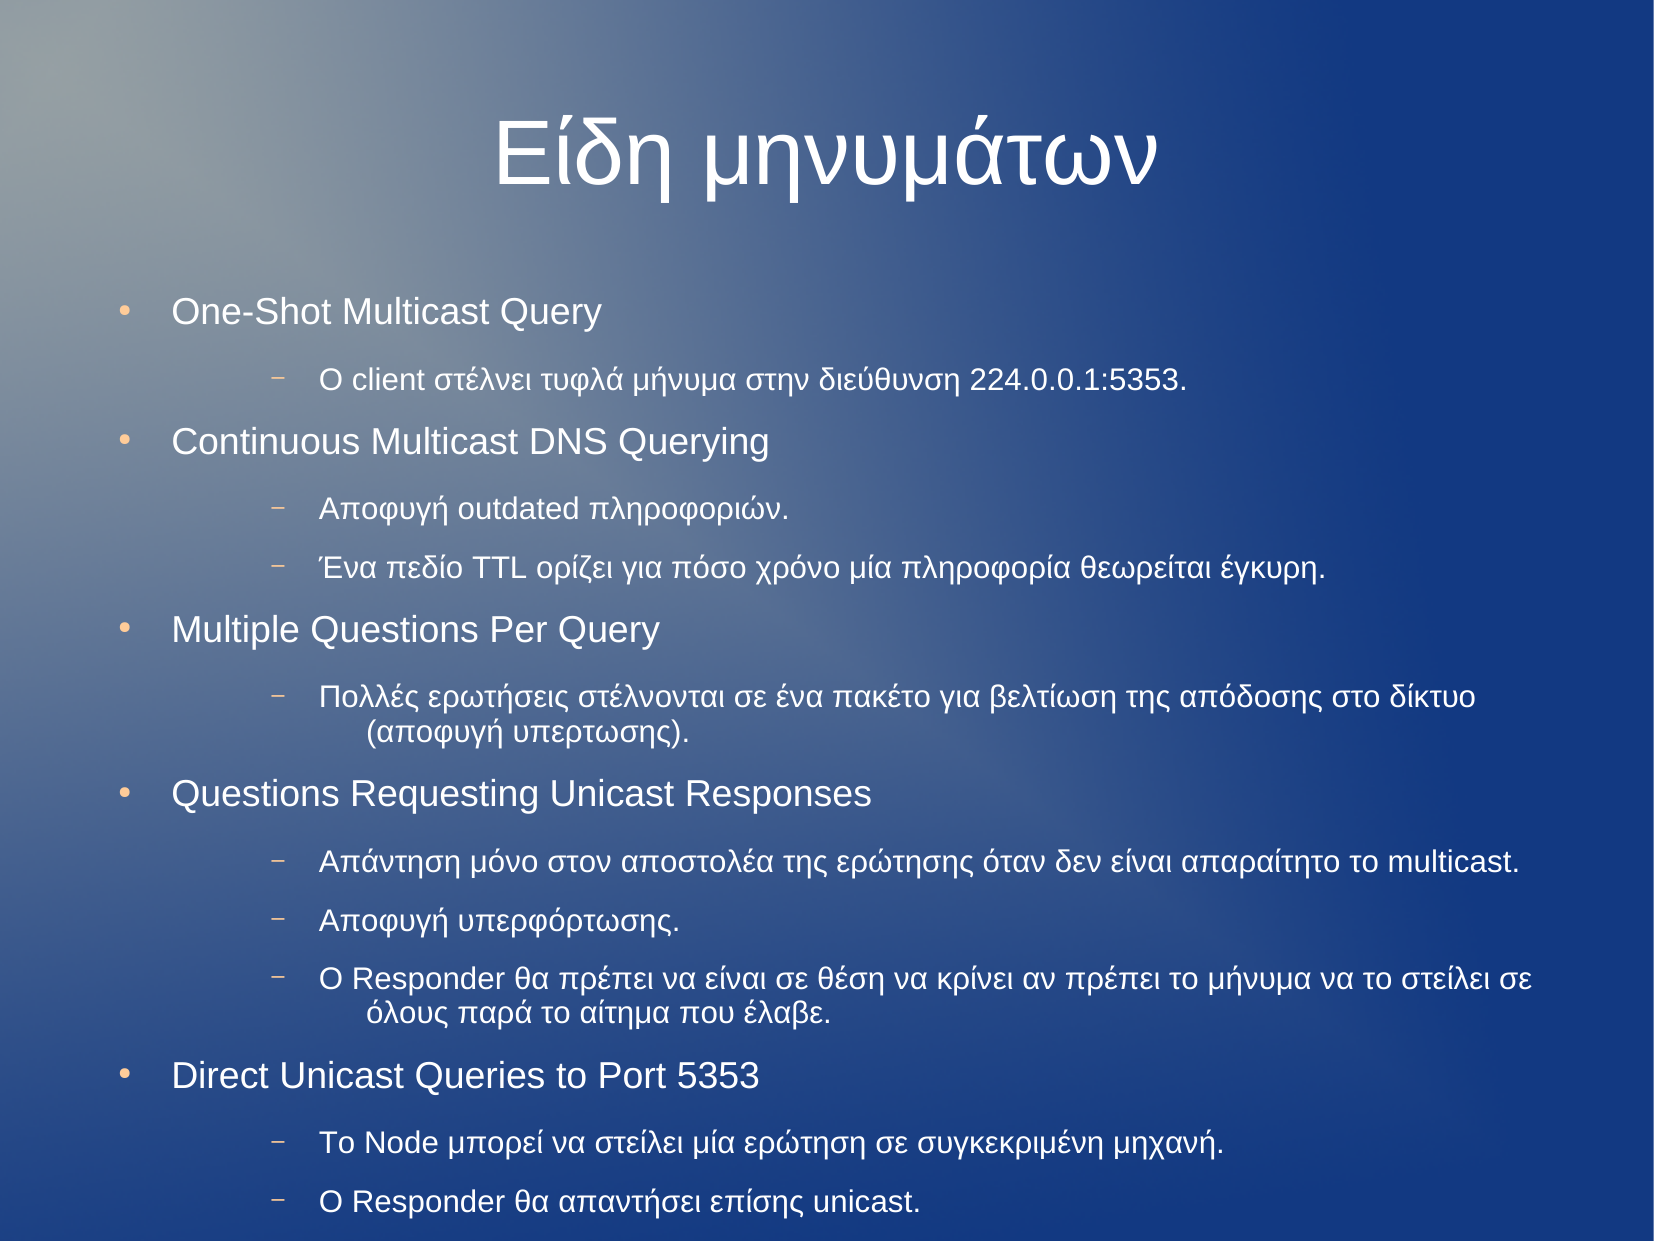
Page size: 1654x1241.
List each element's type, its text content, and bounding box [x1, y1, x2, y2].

title Είδη μηνυμάτων [82, 49, 1571, 257]
list One-Shot Multicast Query Ο client στέλνει τυφλά μήνυμα στην διεύθυνση 224.0.0.1:5353. Continuous Multicast DNS Querying Αποφυγή outdated πληροφοριών. Ένα πεδίο TTL ορίζει για πόσο χρόνο μία πληροφορία θεωρείται έγκυρη. Multiple Questions Per Query Πολλές ερωτήσεις στέλνονται σε ένα πακέτο για βελτίωση της απόδοσης στο δίκτυο (αποφυγή υπερτωσης). Questions Requesting Unicast Responses Απάντηση μόνο στον αποστολέα της ερώτησης όταν δεν είναι απαραίτητο το multicast. Αποφυγή υπερφόρτωσης. Ο Responder θα πρέπει να είναι σε θέση να κρίνει αν πρέπει το μήνυμα να το στείλει σε όλους παρά το αίτημα που έλαβε. Direct Unicast Queries to Port 5353 Το Node μπορεί να στείλει μία ερώτηση σε συγκεκριμένη μηχανή. Ο Responder θα απαντήσει επίσης unicast. [82, 290, 1571, 1219]
picture [0, 0, 1654, 1241]
